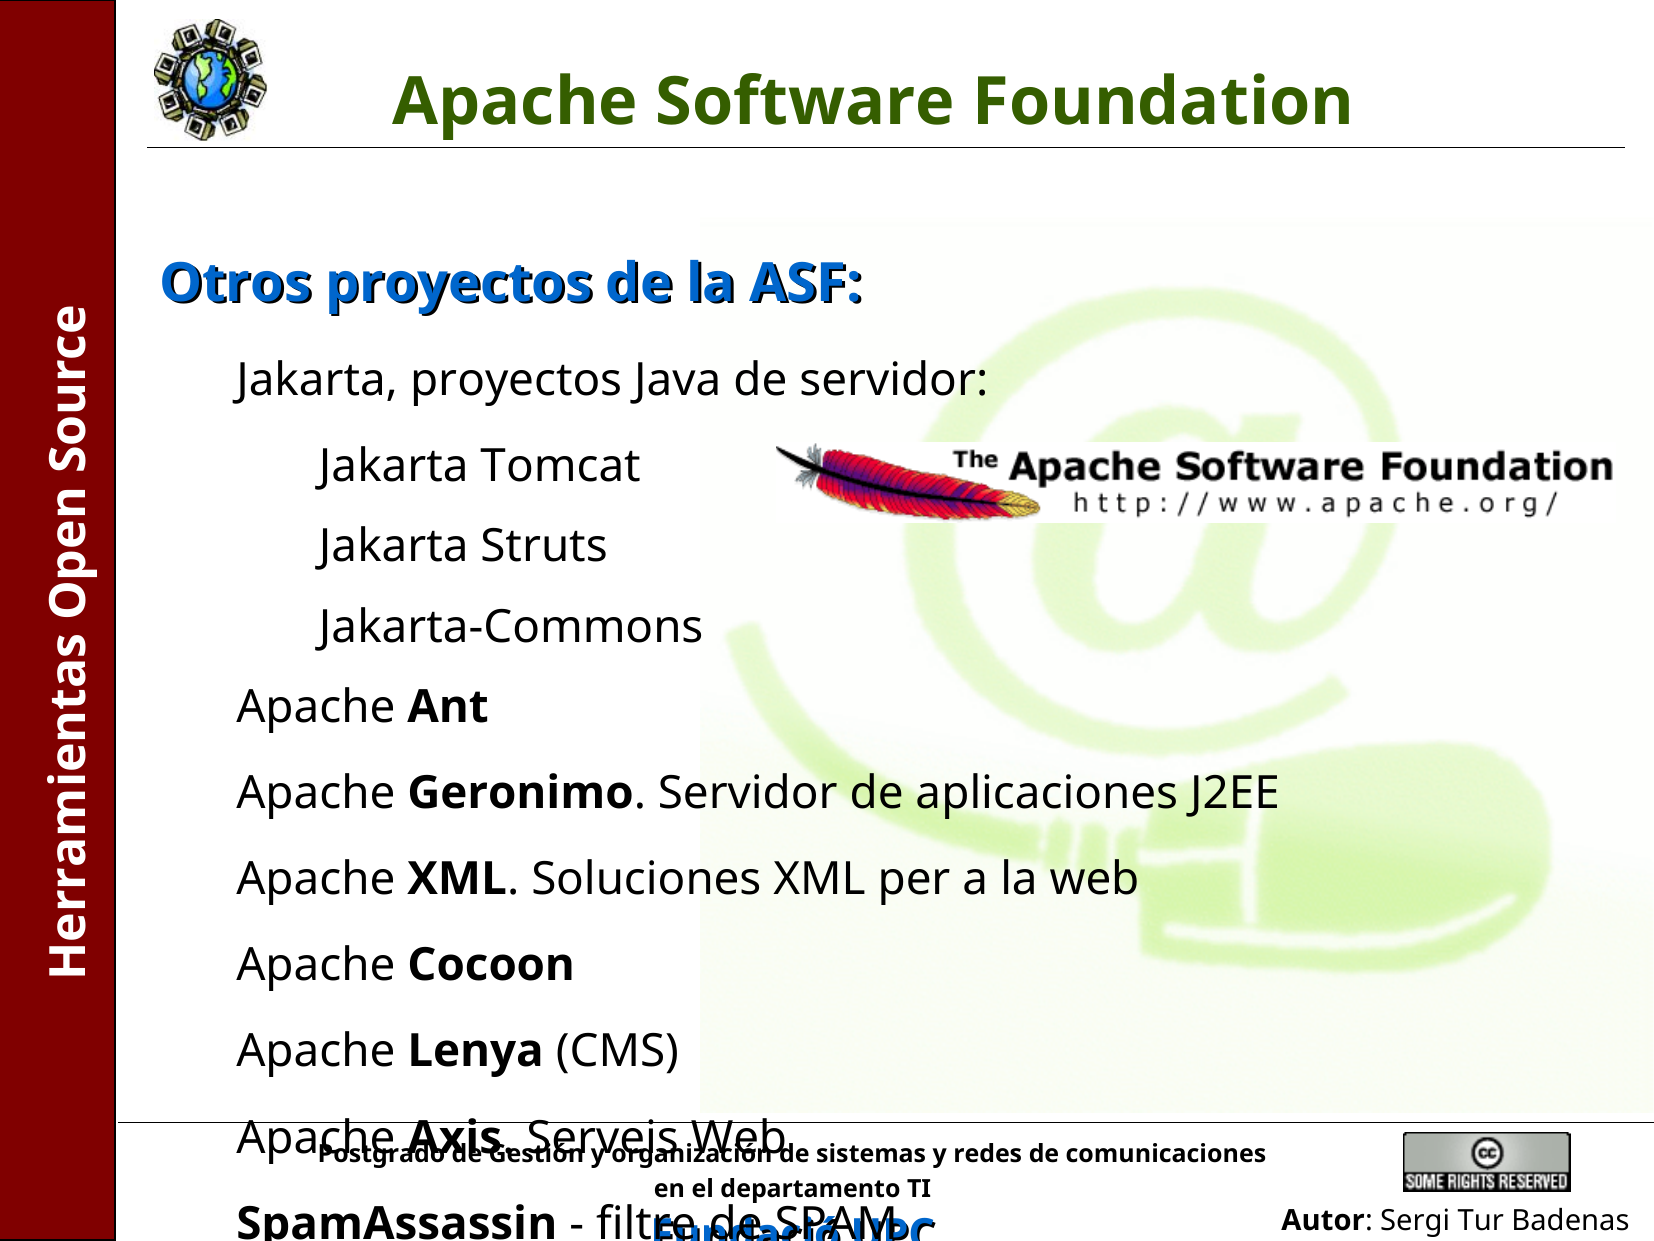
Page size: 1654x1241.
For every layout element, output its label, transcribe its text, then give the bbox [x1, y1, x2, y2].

picture [1403, 1132, 1571, 1192]
list Otros proyectos de la ASF: Jakarta, proyectos Java de servidor: Jakarta Tomcat Jakarta Struts Jakarta-Commons Apache Ant Apache Geronimo. Servidor de aplicaciones J2EE Apache XML. Soluciones XML per a la web Apache Cocoon Apache Lenya (CMS) Apache Axis. Serveis Web SpamAssassin - filtre de SPAM [141, 242, 1630, 1078]
picture [154, 19, 268, 56]
picture [776, 442, 1616, 523]
title Apache Software Foundation [129, 56, 1619, 141]
picture [700, 217, 1654, 1113]
